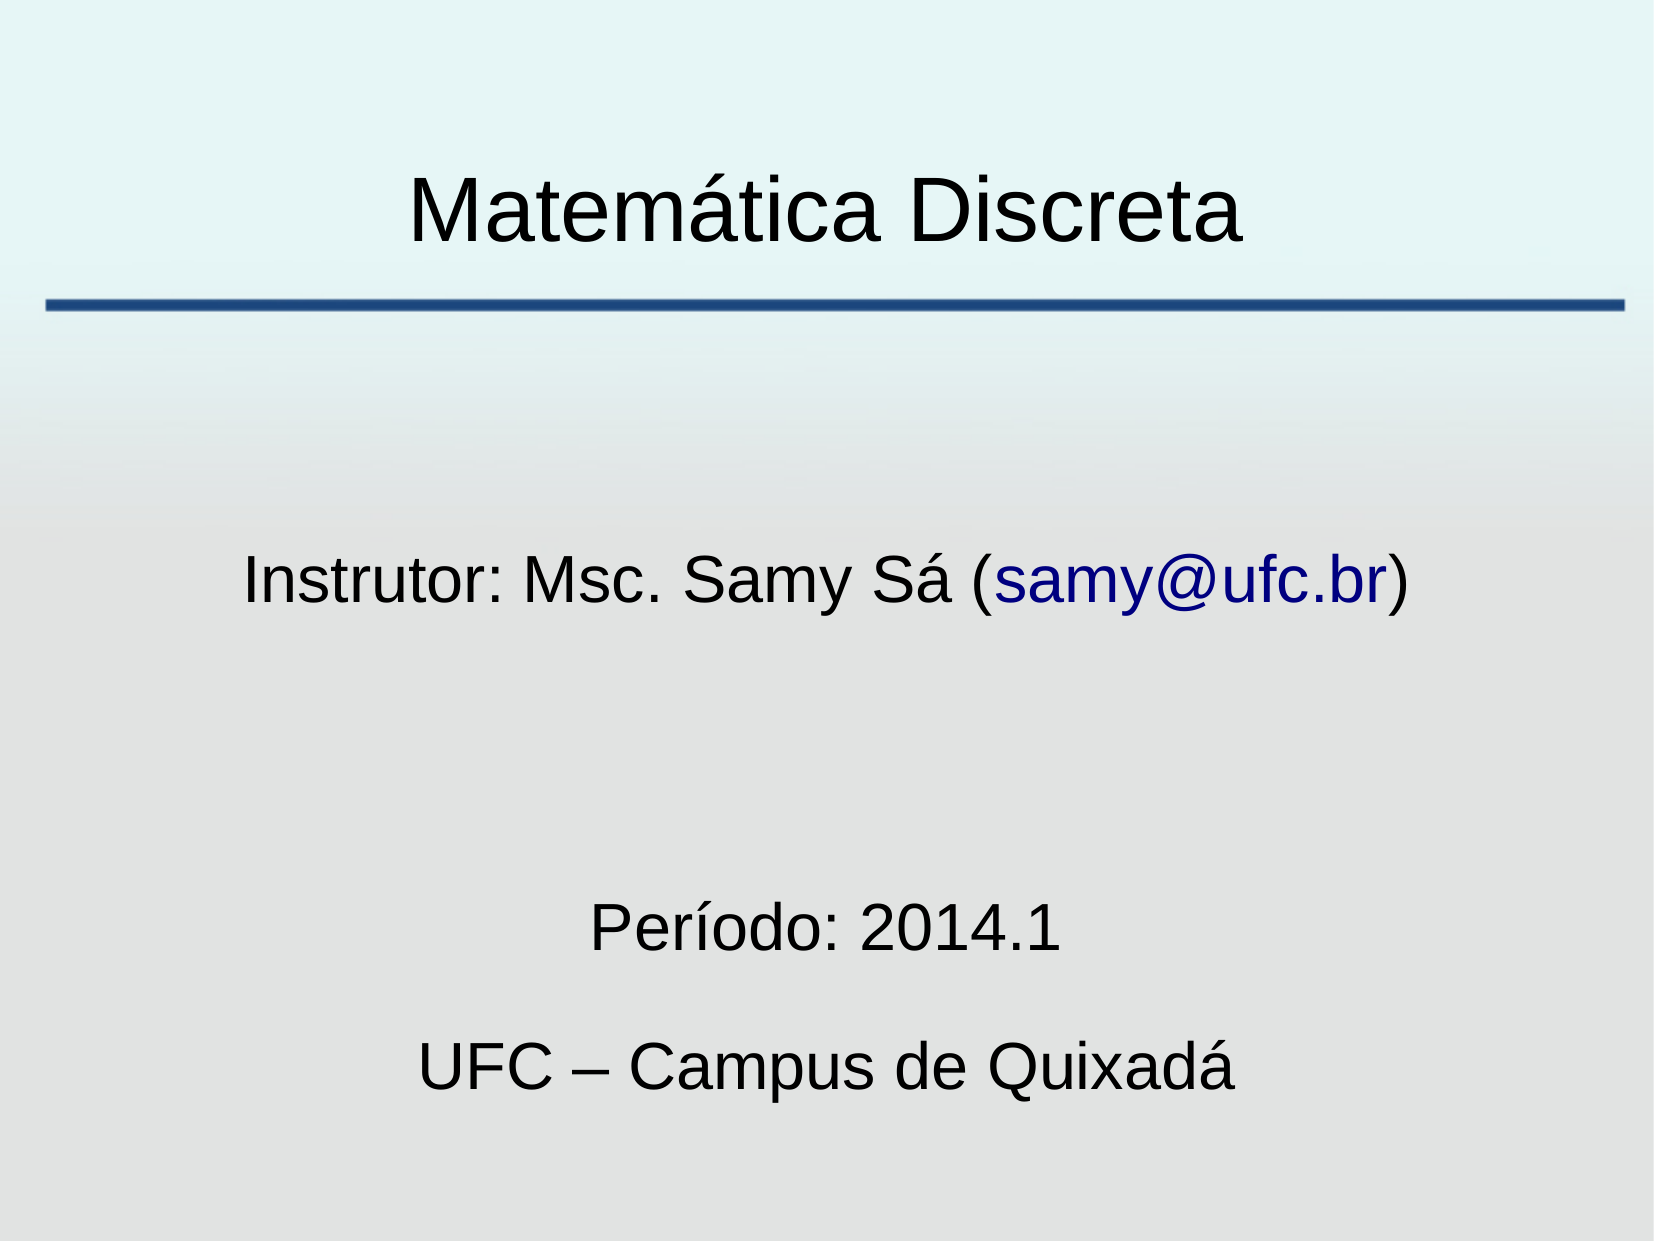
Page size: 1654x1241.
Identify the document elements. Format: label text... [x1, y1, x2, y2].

picture [0, 0, 1654, 1241]
subtitle Matemática Discreta Instrutor: Msc. Samy Sá (samy@ufc.br) Período: 2014.1 UFC – Campus de Quixadá [82, 162, 1571, 1107]
